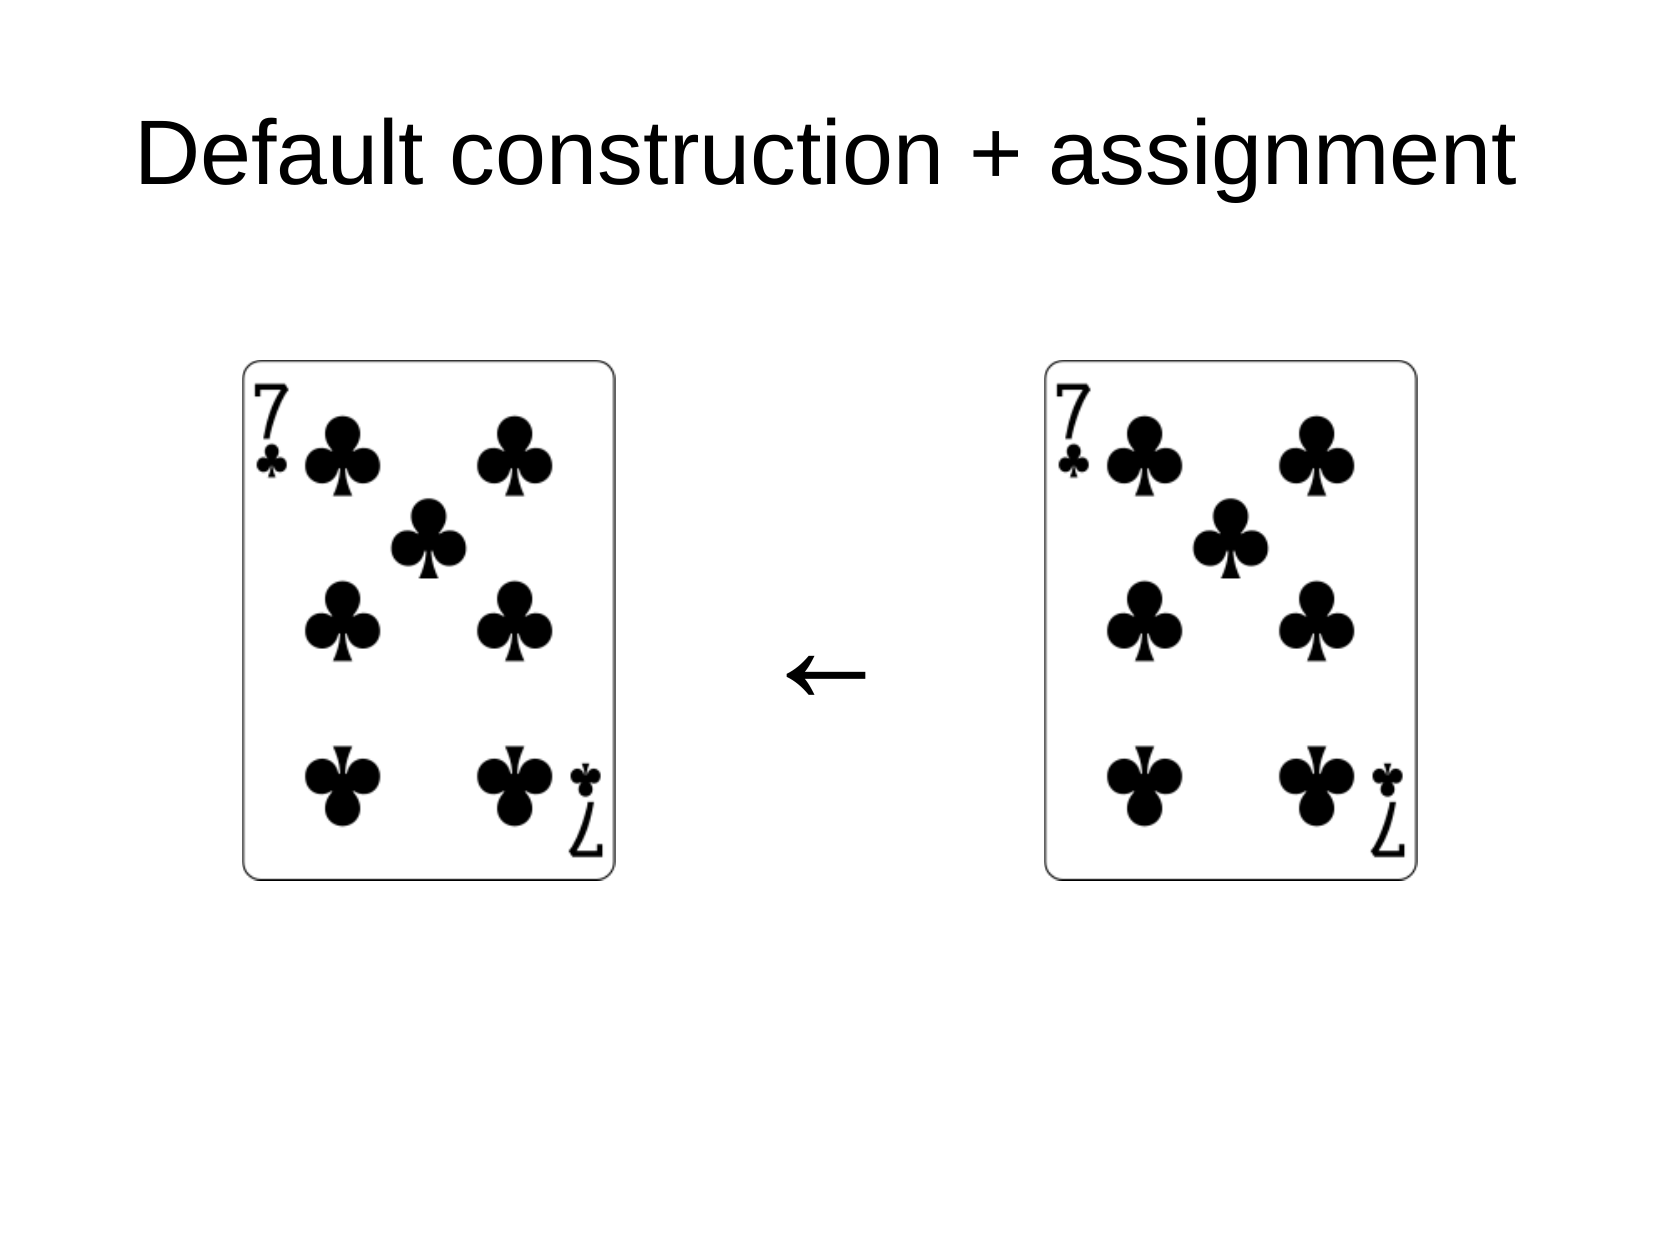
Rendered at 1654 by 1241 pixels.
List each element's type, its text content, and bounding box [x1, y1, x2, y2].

text_box ← [761, 518, 892, 722]
picture [242, 360, 616, 881]
title Default construction + assignment [82, 49, 1571, 257]
picture [1044, 360, 1418, 881]
